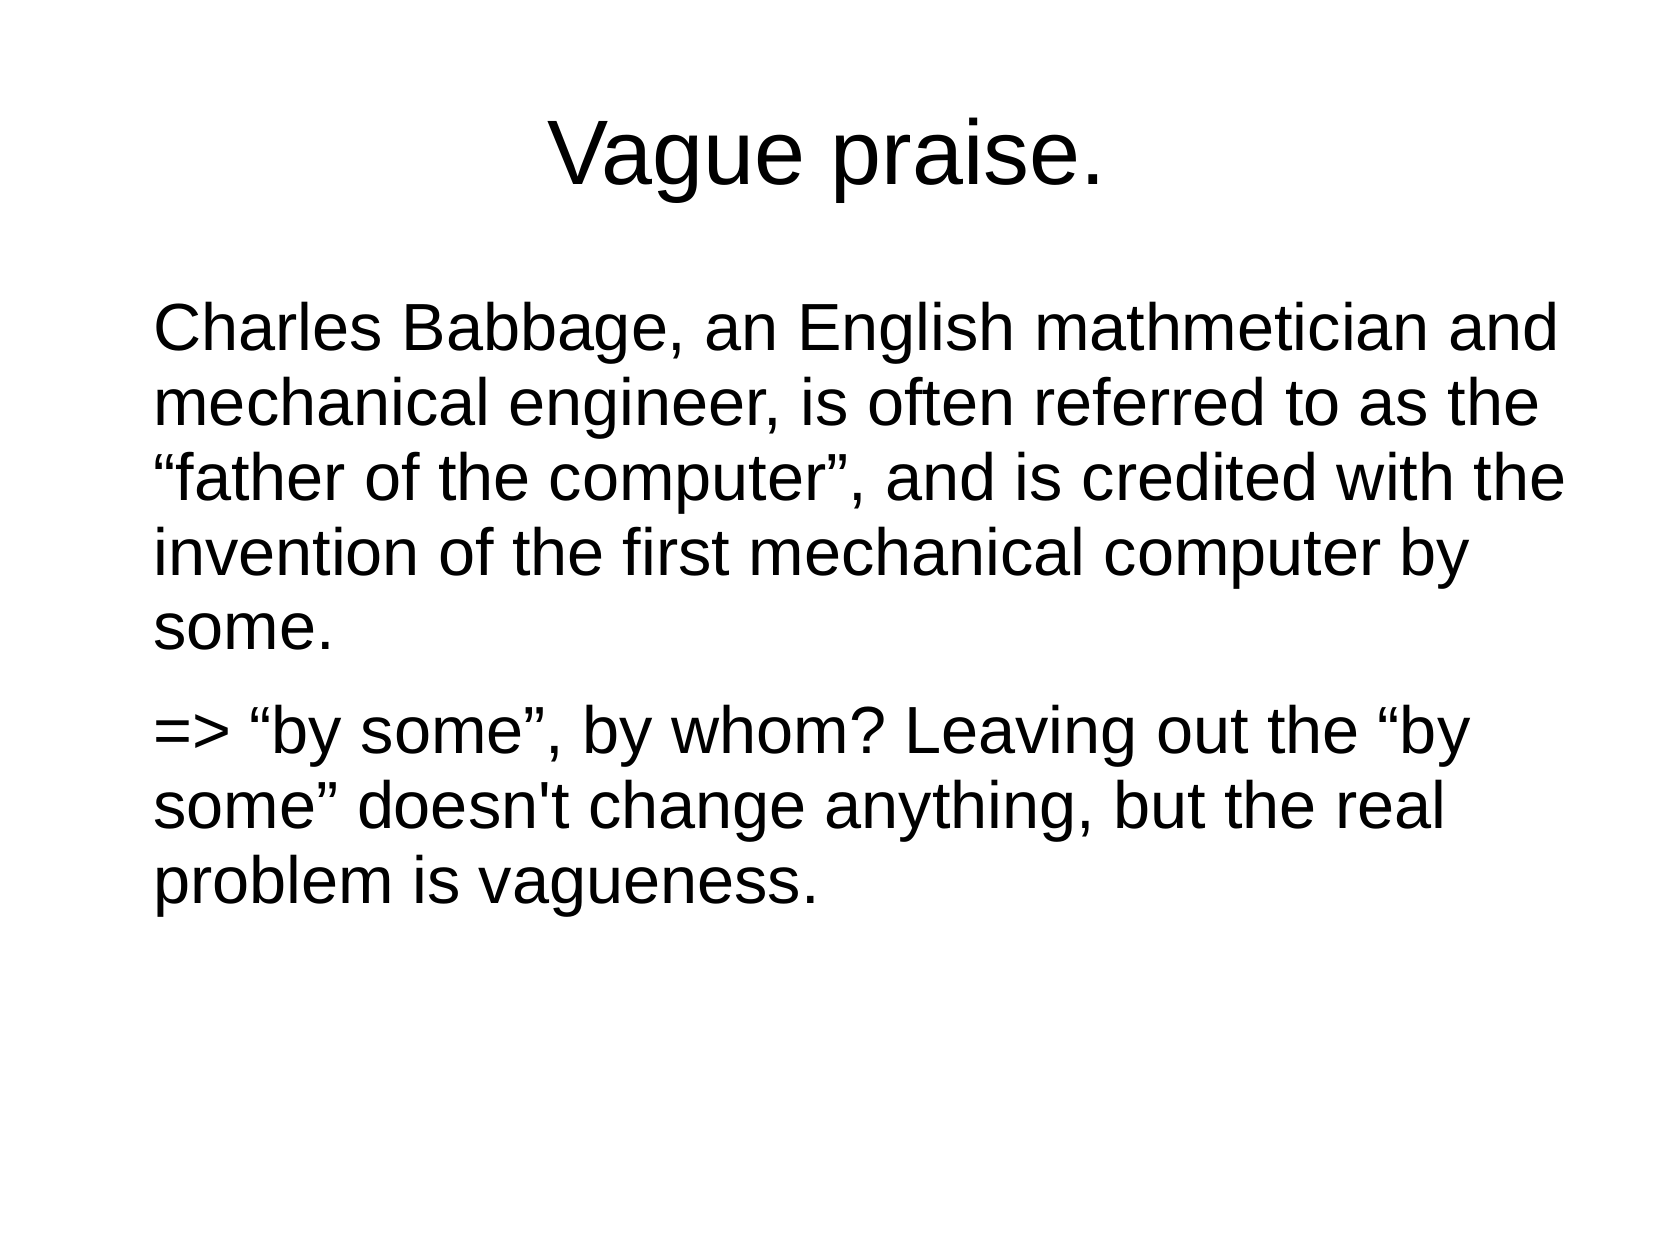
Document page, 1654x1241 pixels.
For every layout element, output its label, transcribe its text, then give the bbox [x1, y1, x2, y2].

title Vague praise. [82, 49, 1571, 257]
list Charles Babbage, an English mathmetician and mechanical engineer, is often referred to as the “father of the computer”, and is credited with the invention of the first mechanical computer by some. => “by some”, by whom? Leaving out the “by some” doesn't change anything, but the real problem is vagueness. [82, 290, 1571, 1010]
